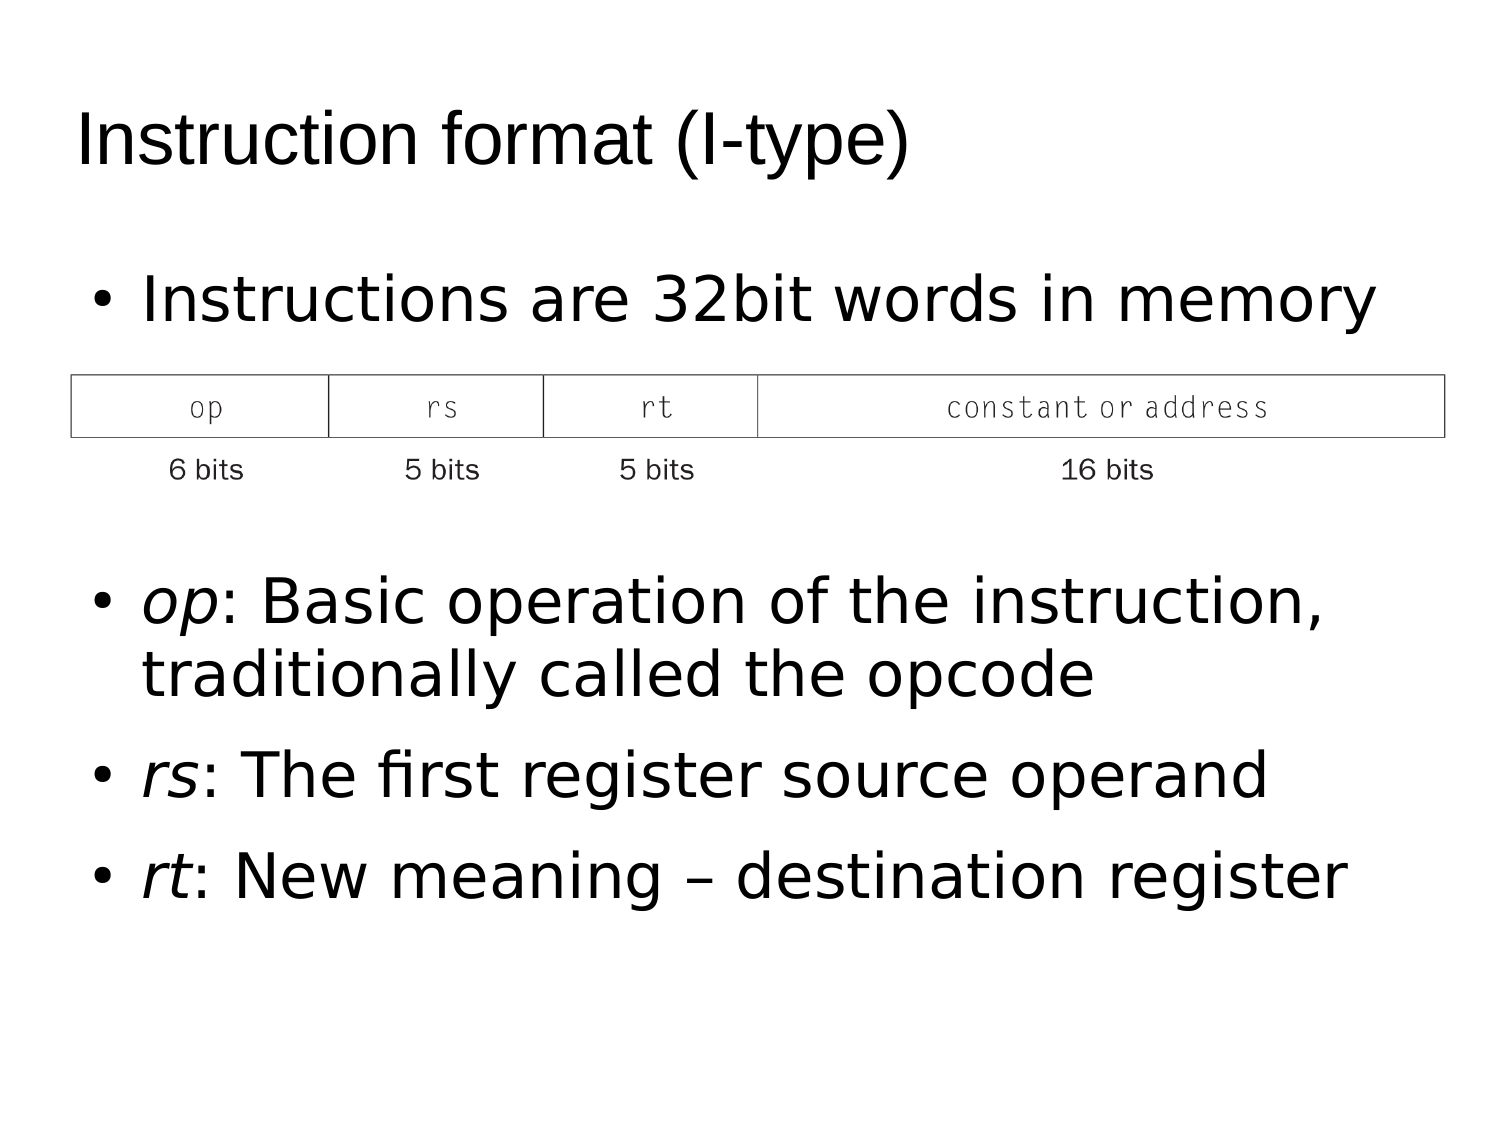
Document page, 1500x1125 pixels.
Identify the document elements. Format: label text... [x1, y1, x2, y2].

list Instructions are 32bit words in memory op: Basic operation of the instruction, traditionally called the opcode rs: The first register source operand rt: New meaning – destination register [75, 263, 1425, 355]
list Instructions are 32bit words in memory op: Basic operation of the instruction, traditionally called the opcode rs: The first register source operand rt: New meaning – destination register [75, 502, 1425, 1021]
title Instruction format (I-type) [75, 44, 1425, 233]
picture [60, 355, 1456, 502]
